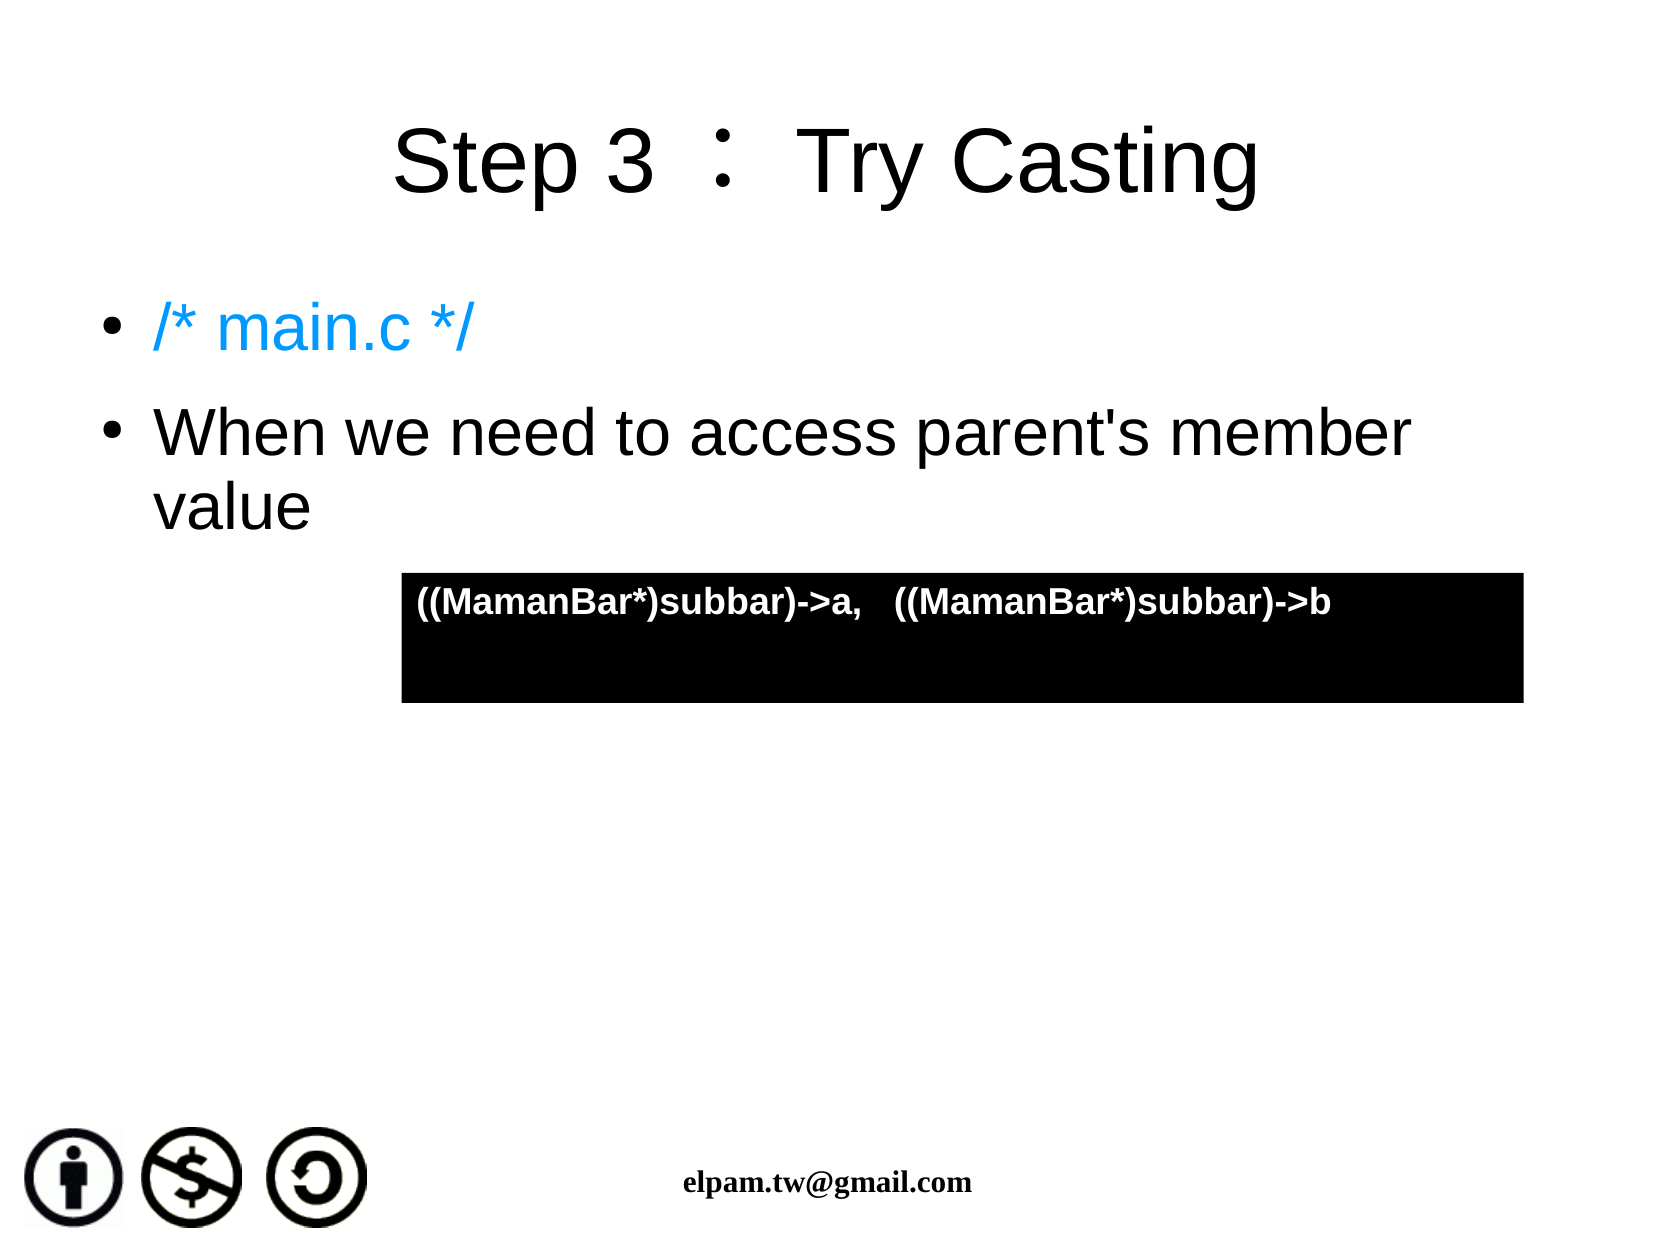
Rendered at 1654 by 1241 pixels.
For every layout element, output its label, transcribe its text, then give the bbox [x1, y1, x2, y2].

picture [266, 1127, 367, 1228]
text_box ((MamanBar*)subbar)->a, ((MamanBar*)subbar)->b [401, 572, 1524, 703]
picture [141, 1127, 242, 1228]
list /* main.c */ When we need to access parent's member value [82, 290, 1571, 1109]
title Step 3：Try Casting [82, 49, 1571, 257]
picture [23, 1127, 124, 1228]
